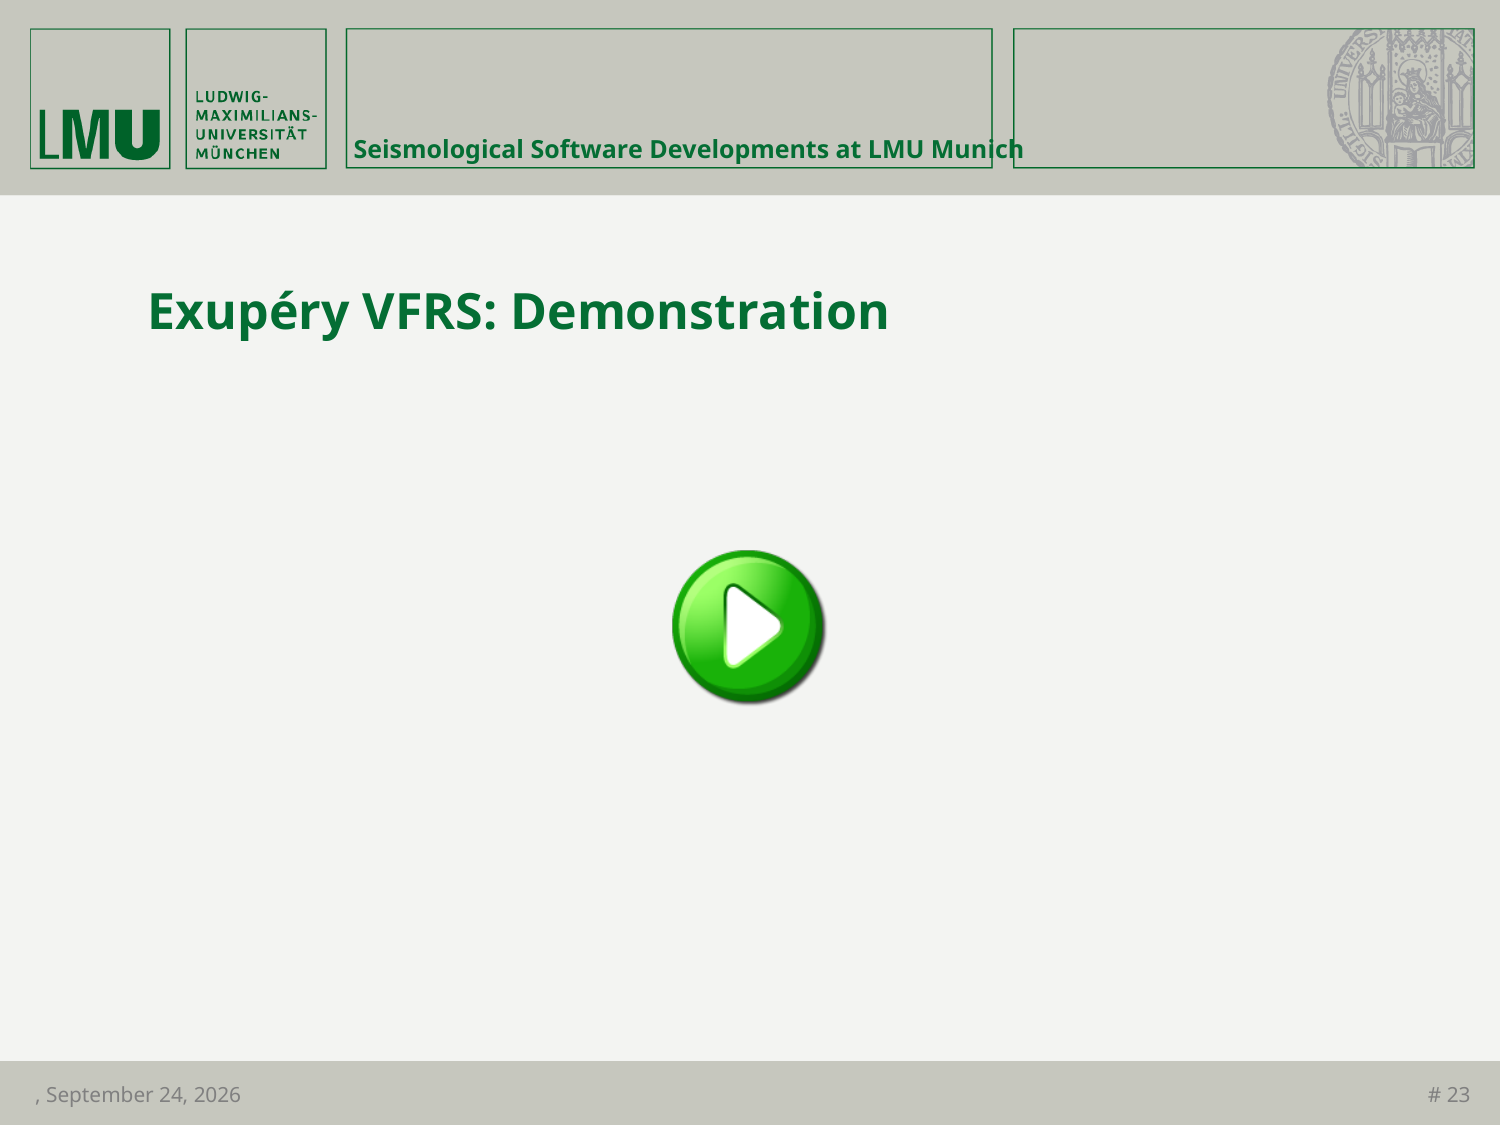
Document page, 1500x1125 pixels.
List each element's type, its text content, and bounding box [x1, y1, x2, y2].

title Exupéry VFRS: Demonstration [147, 265, 1359, 355]
picture [0, 0, 1500, 1125]
